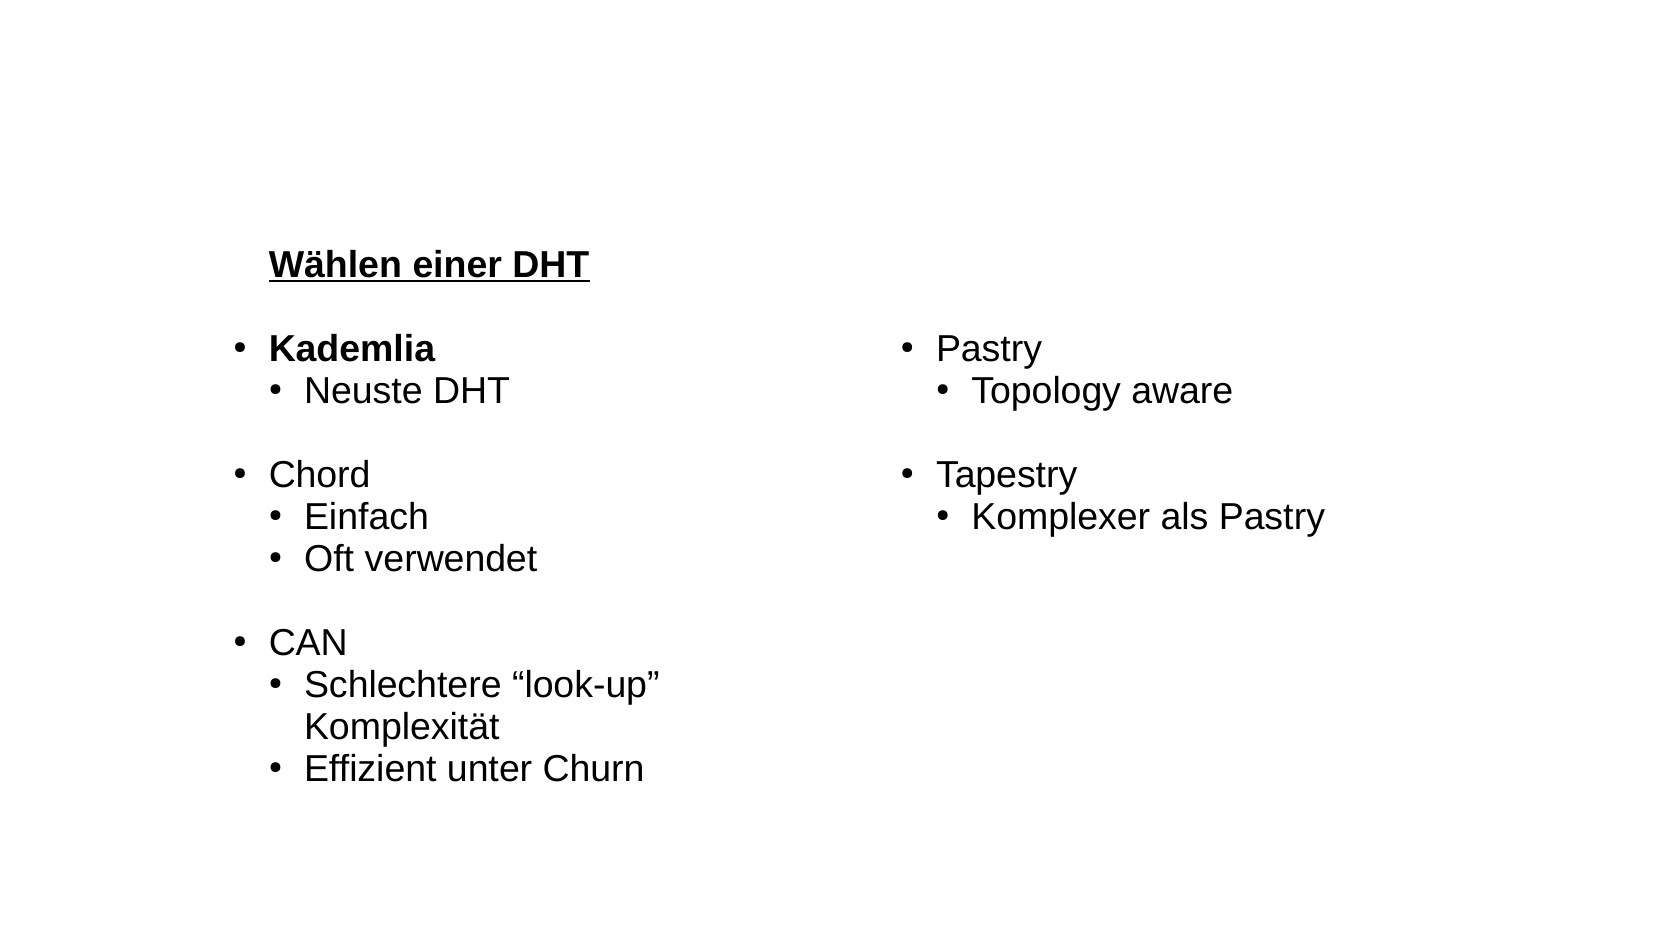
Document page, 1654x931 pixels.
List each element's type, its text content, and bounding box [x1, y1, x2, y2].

text_box Wählen einer DHT Kademlia Neuste DHT Chord Einfach Oft verwendet CAN Schlechtere “look-up” Komplexität Effizient unter Churn [218, 236, 774, 839]
text_box Pastry Topology aware Tapestry Komplexer als Pastry [885, 236, 1441, 629]
